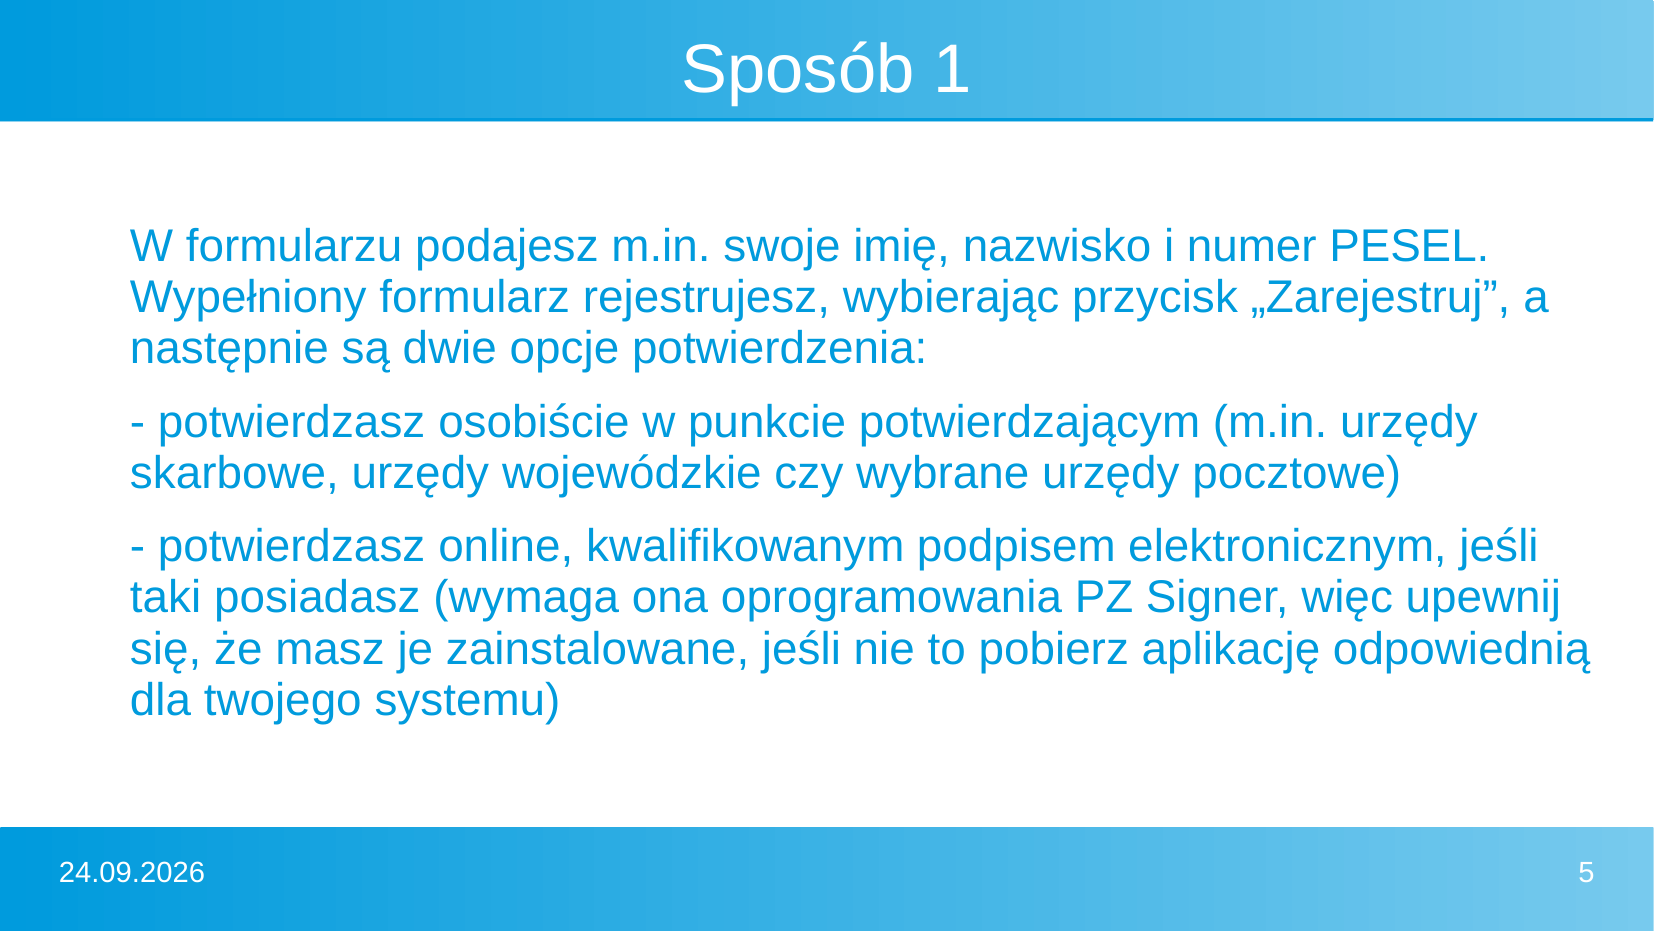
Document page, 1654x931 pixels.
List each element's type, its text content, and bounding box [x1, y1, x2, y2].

list W formularzu podajesz m.in. swoje imię, nazwisko i numer PESEL. Wypełniony formularz rejestrujesz, wybierając przycisk „Zarejestruj”, a następnie są dwie opcje potwierdzenia: - potwierdzasz osobiście w punkcie potwierdzającym (m.in. urzędy skarbowe, urzędy wojewódzkie czy wybrane urzędy pocztowe) - potwierdzasz online, kwalifikowanym podpisem elektronicznym, jeśli taki posiadasz (wymaga ona oprogramowania PZ Signer, więc upewnij się, że masz je zainstalowane, jeśli nie to pobierz aplikację odpowiednią dla twojego systemu) [59, 177, 1595, 768]
title Sposób 1 [59, 29, 1595, 108]
